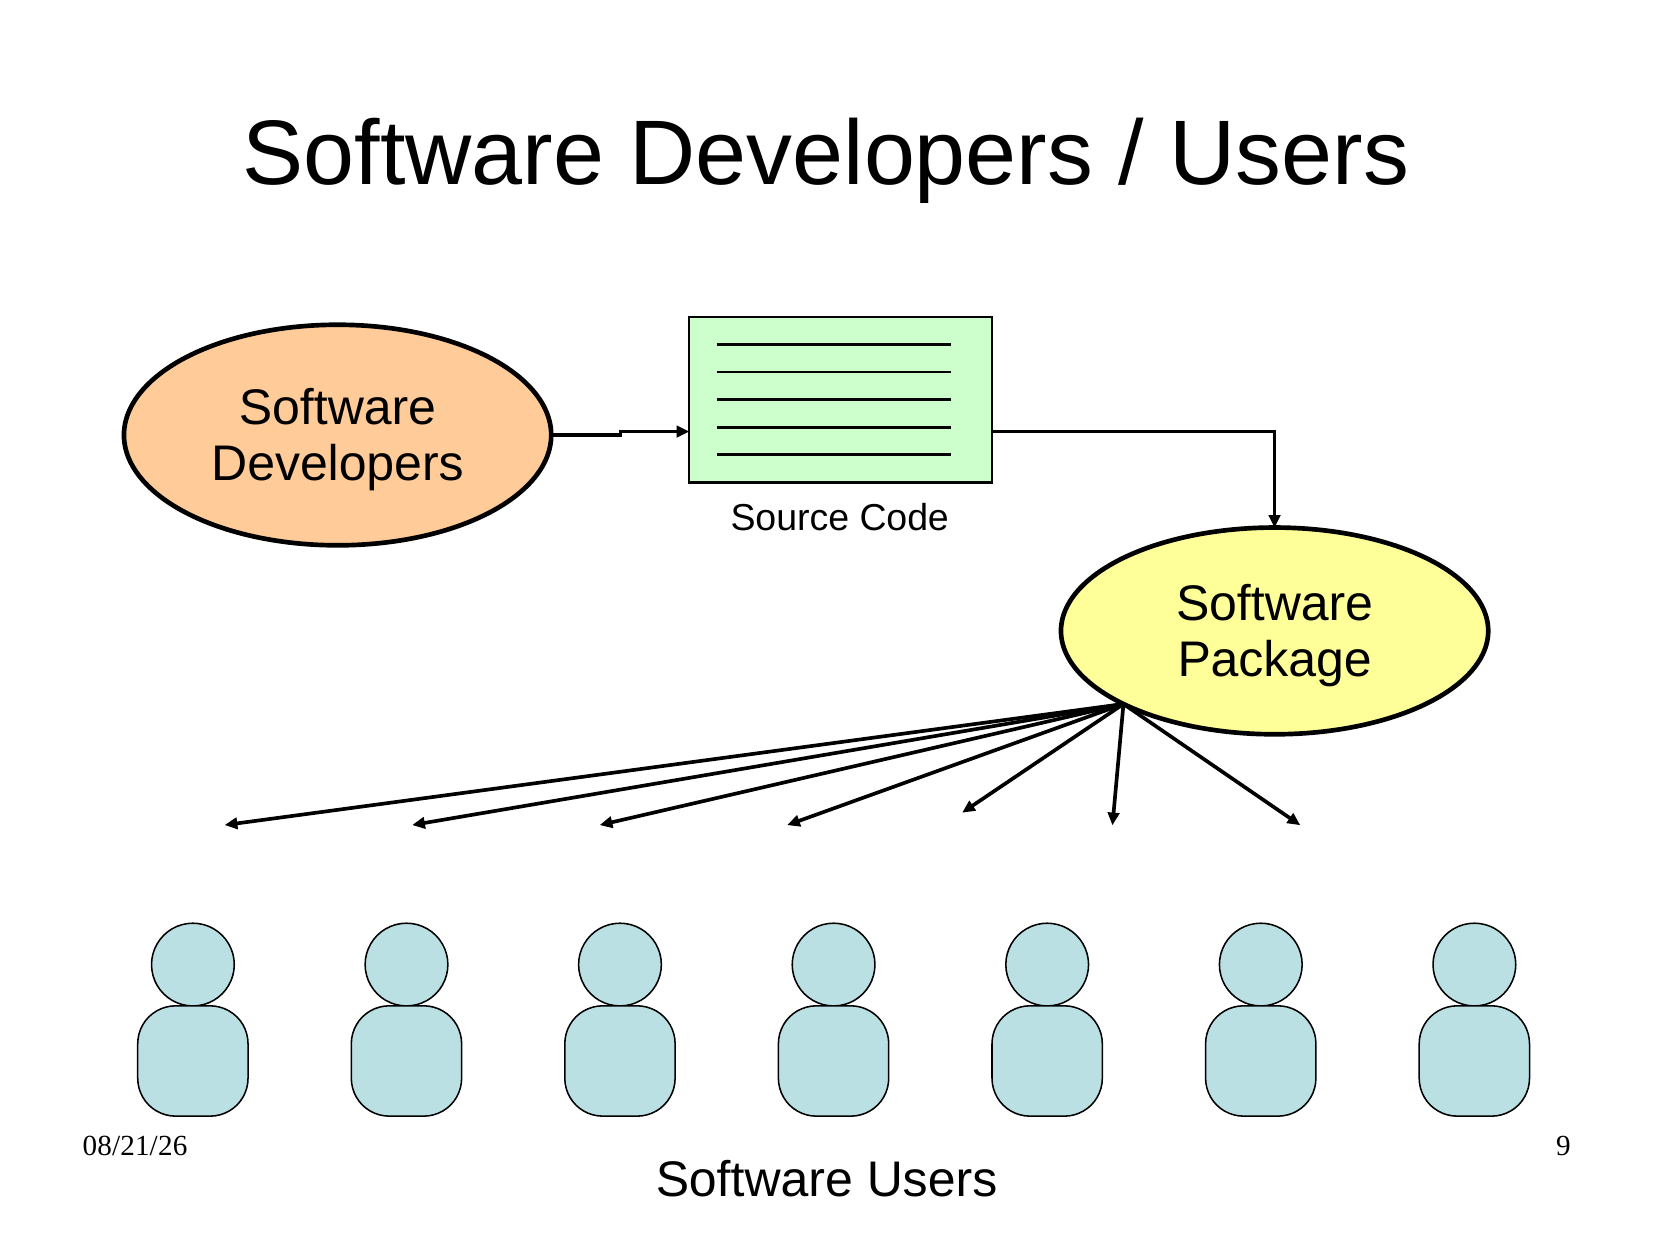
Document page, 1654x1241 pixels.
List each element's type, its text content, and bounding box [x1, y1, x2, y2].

text_box [351, 923, 462, 1117]
title Software Developers / Users [82, 49, 1571, 257]
text_box Source Code [715, 488, 964, 547]
text_box Software Users [220, 1143, 1434, 1215]
text_box [137, 923, 249, 1117]
text_box Software Developers [123, 324, 552, 546]
text_box [1205, 923, 1316, 1117]
text_box [992, 923, 1103, 1117]
text_box [778, 923, 889, 1117]
text_box Software Package [1060, 527, 1489, 735]
text_box [688, 316, 993, 483]
text_box [564, 923, 676, 1117]
text_box [1419, 923, 1530, 1117]
